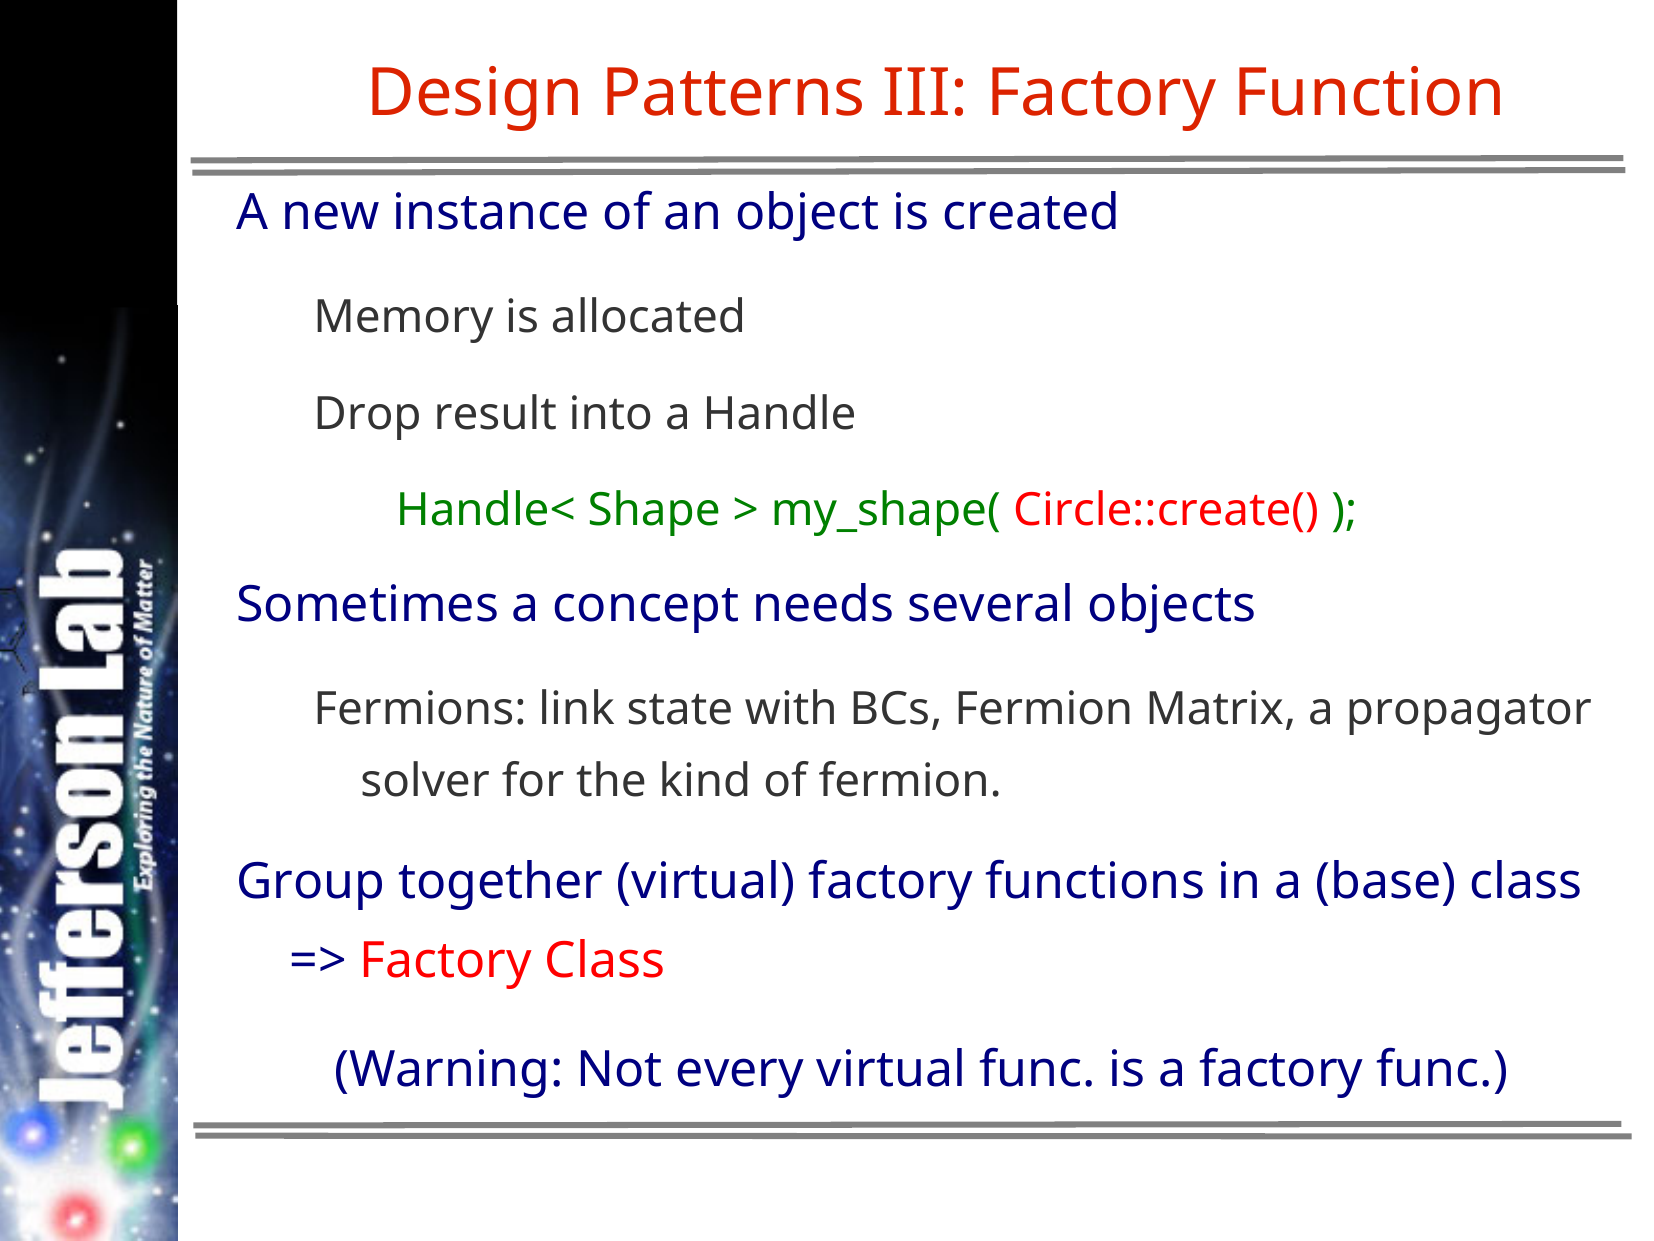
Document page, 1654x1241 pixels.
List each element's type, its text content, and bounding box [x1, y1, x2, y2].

title Design Patterns III: Factory Function [235, 17, 1638, 149]
list A new instance of an object is created Memory is allocated Drop result into a Handle Handle< Shape > my_shape( Circle::create() ); Sometimes a concept needs several objects Fermions: link state with BCs, Fermion Matrix, a propagator solver for the kind of fermion. Group together (virtual) factory functions in a (base) class => Factory Class (Warning: Not every virtual func. is a factory func.) [218, 165, 1620, 1105]
picture [0, 308, 178, 1241]
